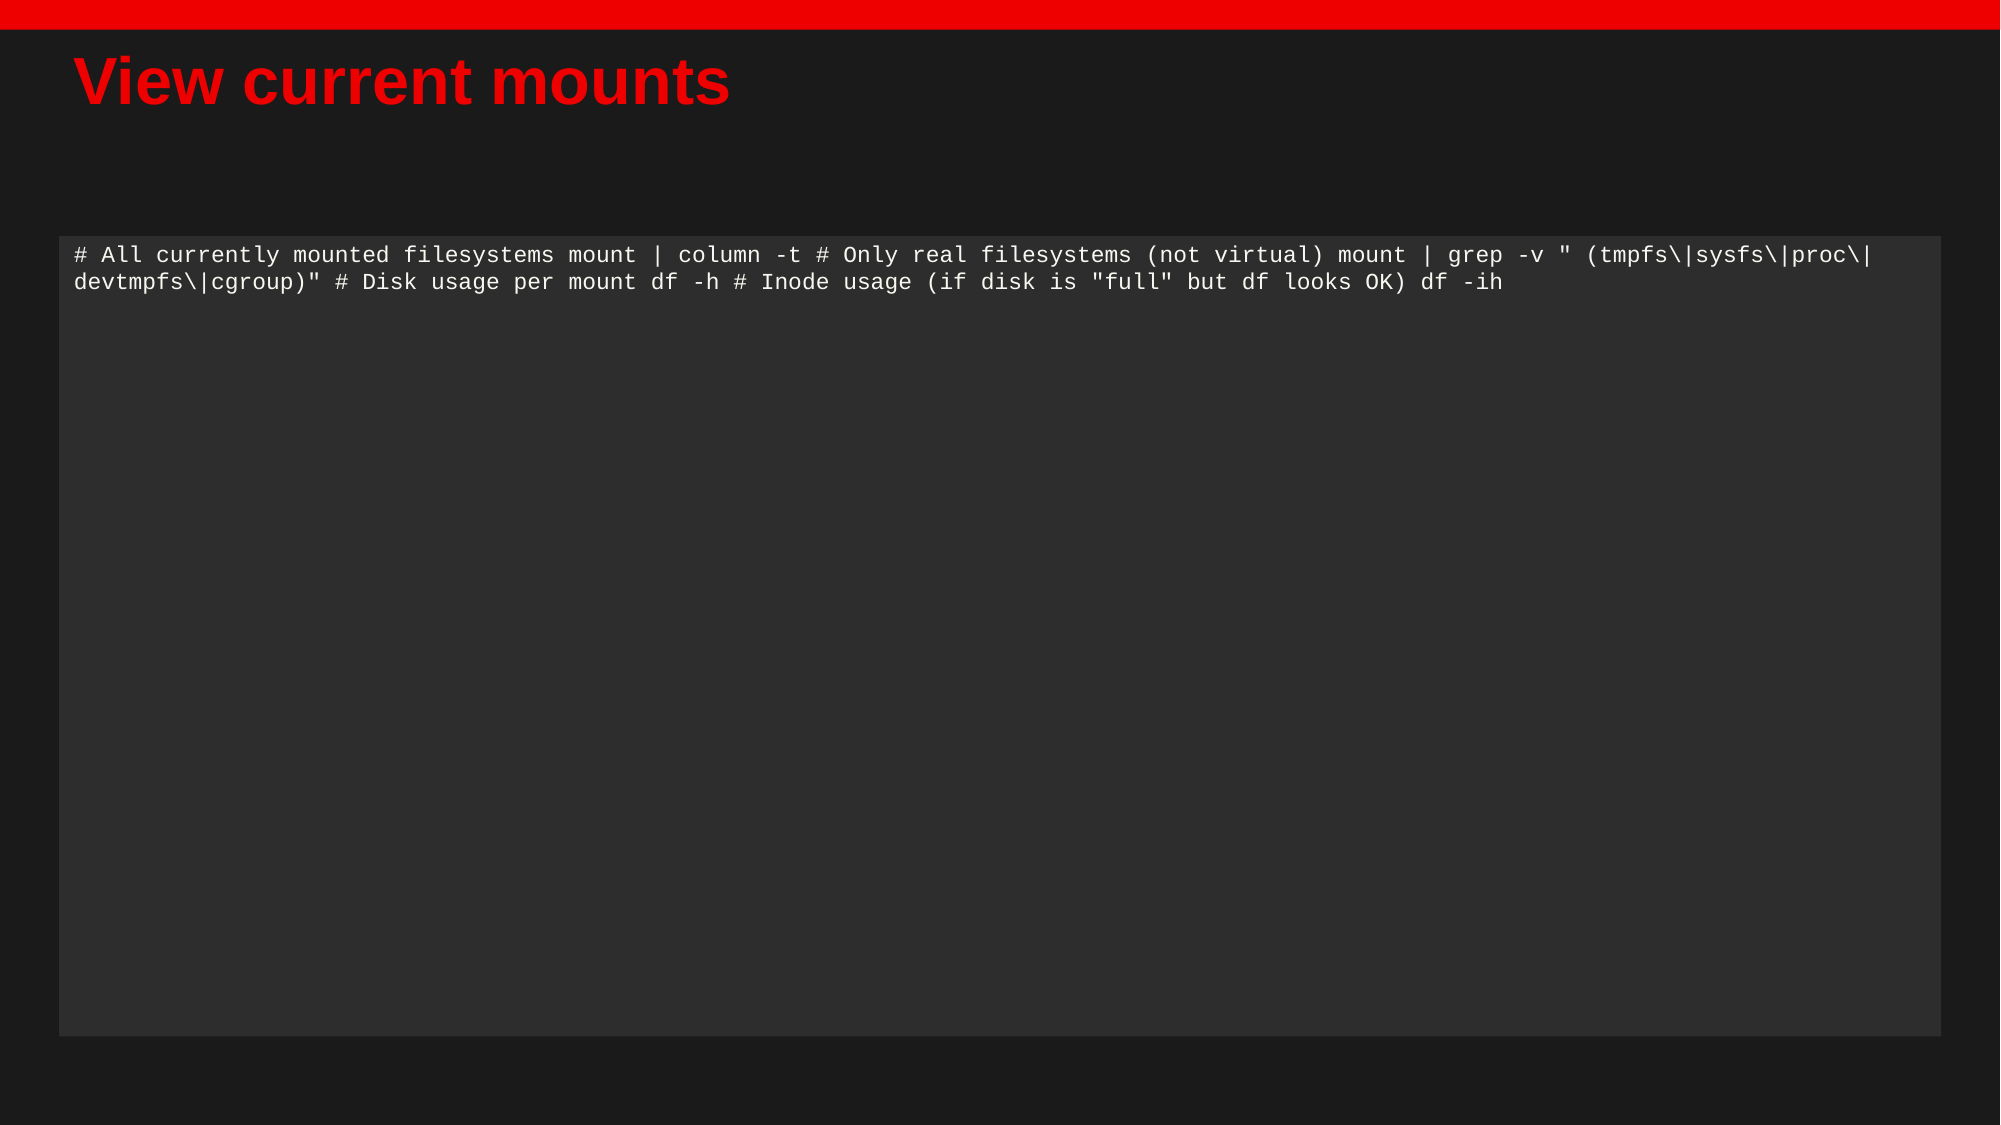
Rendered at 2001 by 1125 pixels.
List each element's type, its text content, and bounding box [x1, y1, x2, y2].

text_box [0, 0, 2001, 30]
text_box View current mounts [59, 36, 1942, 208]
text_box # All currently mounted filesystems mount | column -t # Only real filesystems (not virtual) mount | grep -v " (tmpfs\|sysfs\|proc\|devtmpfs\|cgroup)" # Disk usage per mount df -h # Inode usage (if disk is "full" but df looks OK) df -ih [59, 236, 1942, 1037]
